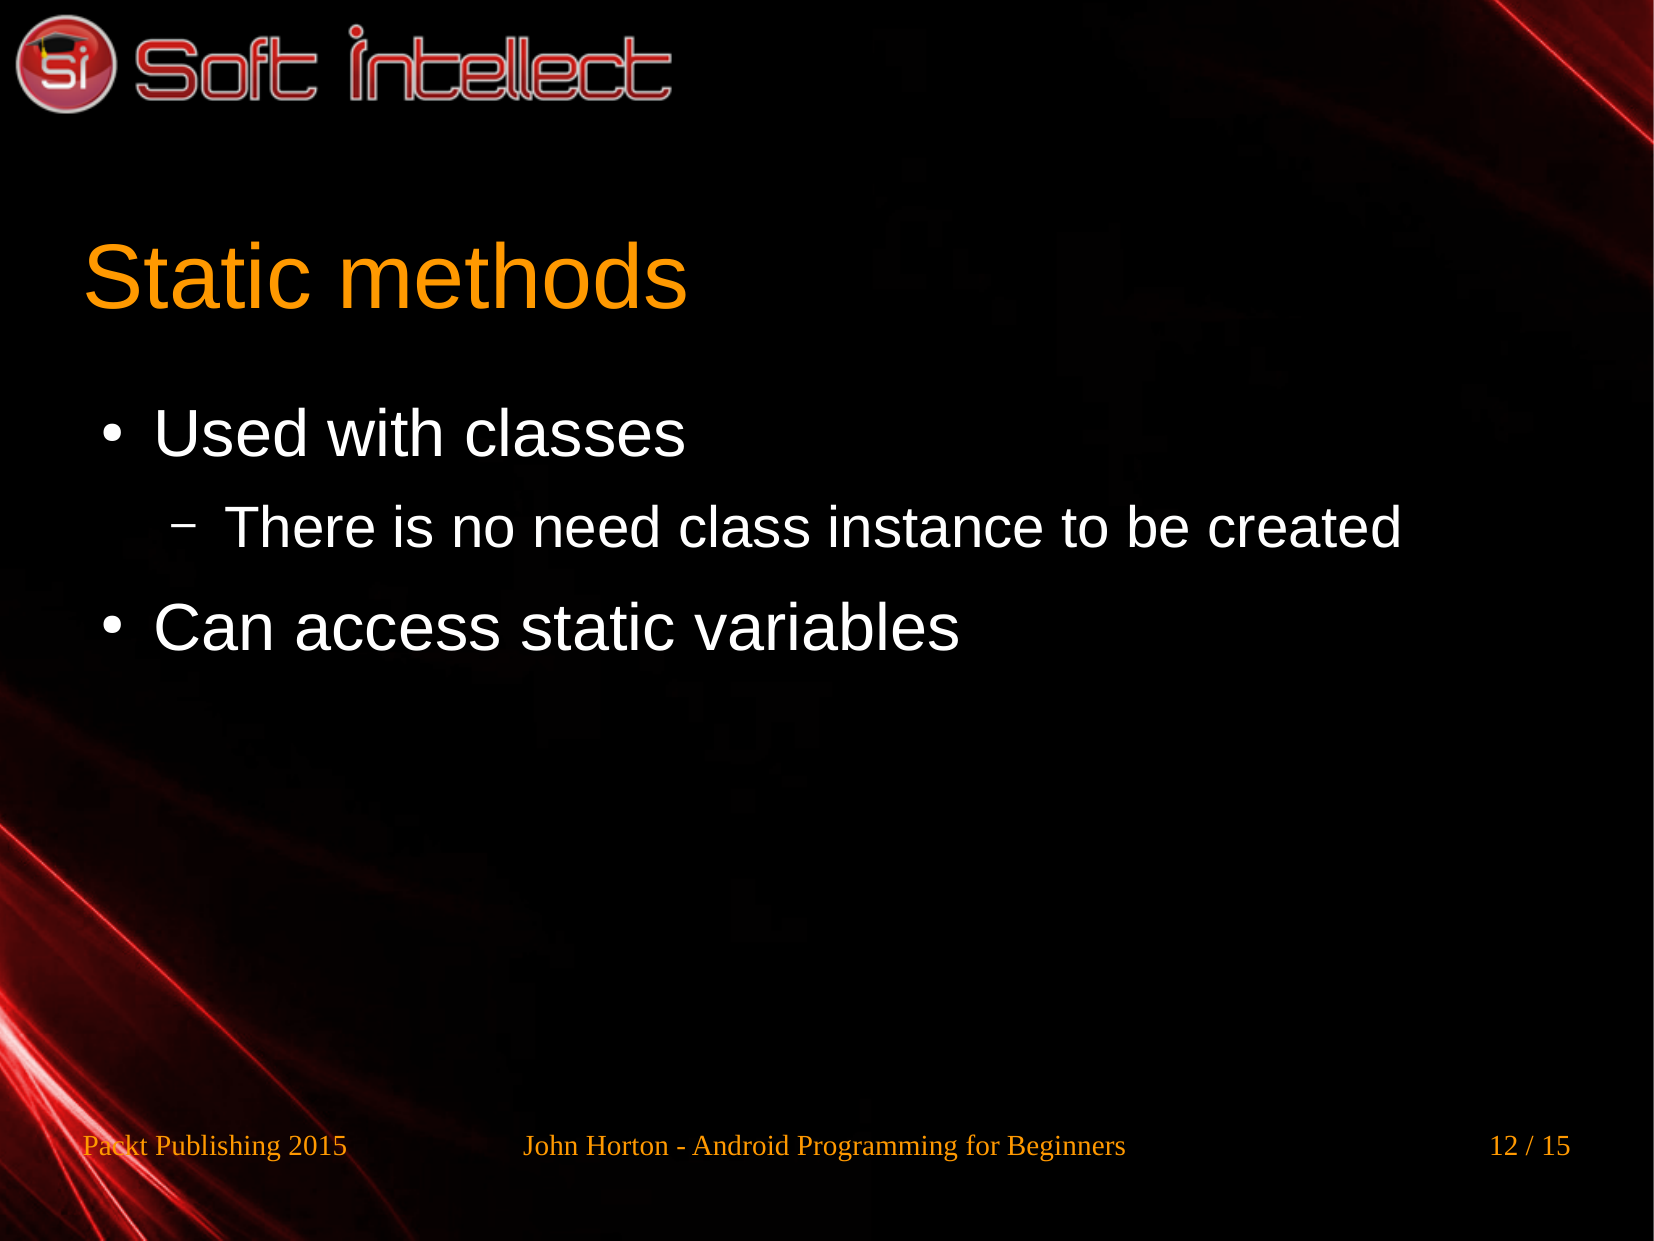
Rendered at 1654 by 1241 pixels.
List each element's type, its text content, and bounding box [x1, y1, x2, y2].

picture [0, 0, 1654, 1241]
list Used with classes There is no need class instance to be created Can access static variables [82, 396, 1571, 1116]
title Static methods [82, 173, 1571, 381]
